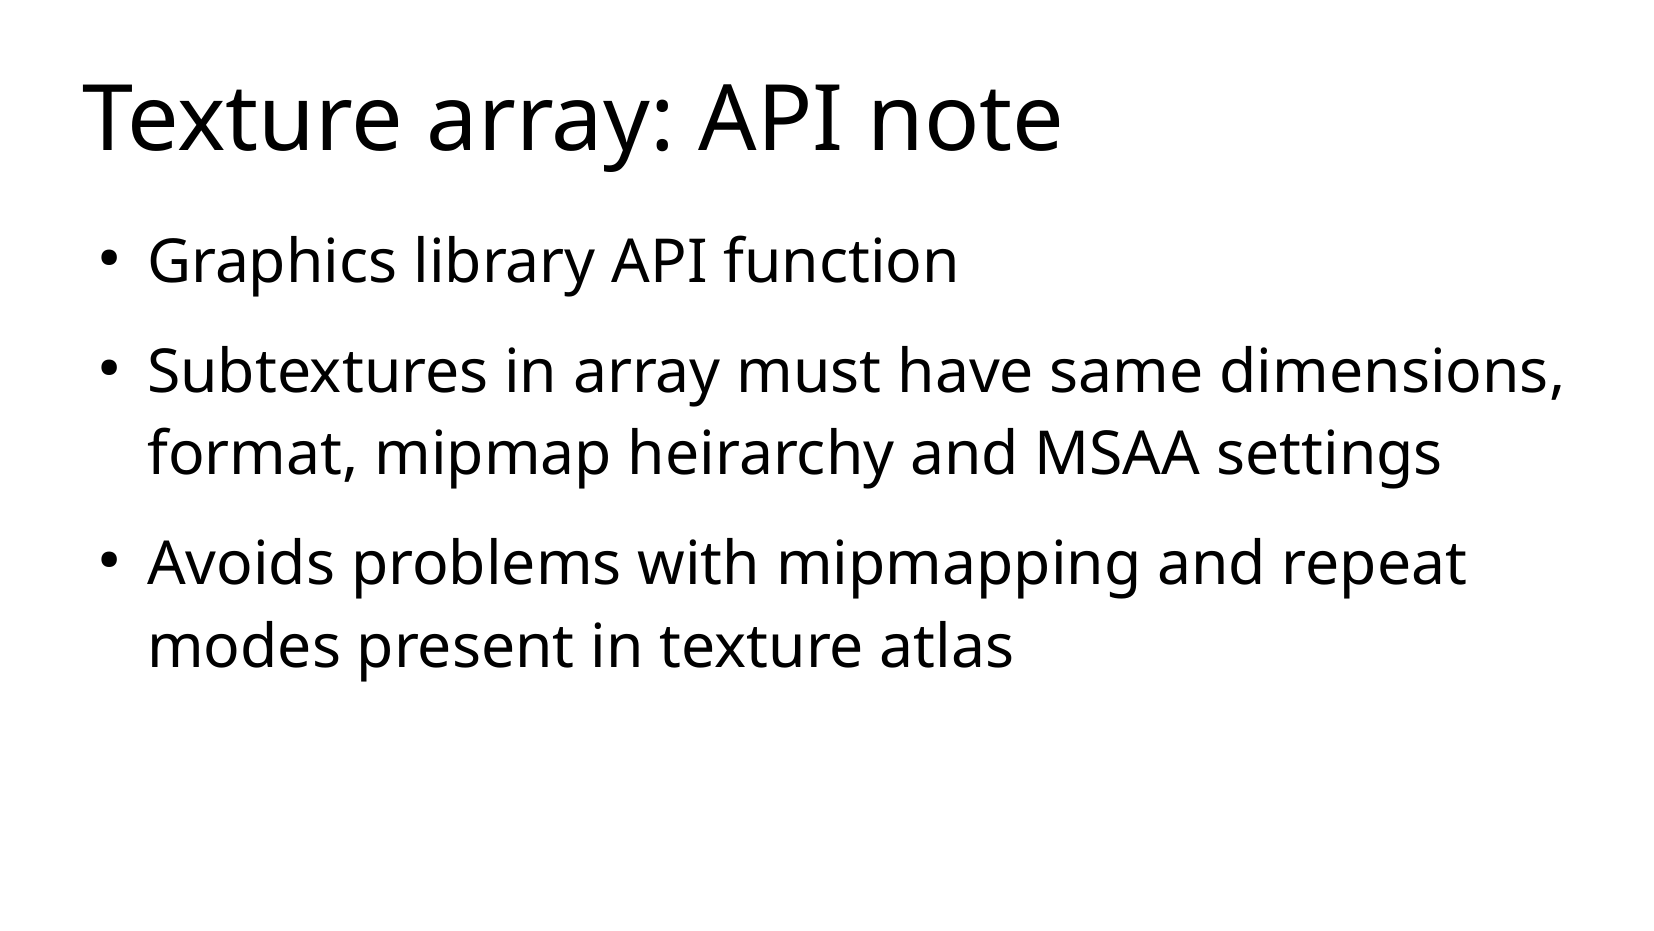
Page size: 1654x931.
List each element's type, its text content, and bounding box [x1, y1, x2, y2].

title Texture array: API note [82, 37, 1571, 193]
list Graphics library API function Subtextures in array must have same dimensions, format, mipmap heirarchy and MSAA settings Avoids problems with mipmapping and repeat modes present in texture atlas [82, 217, 1571, 758]
